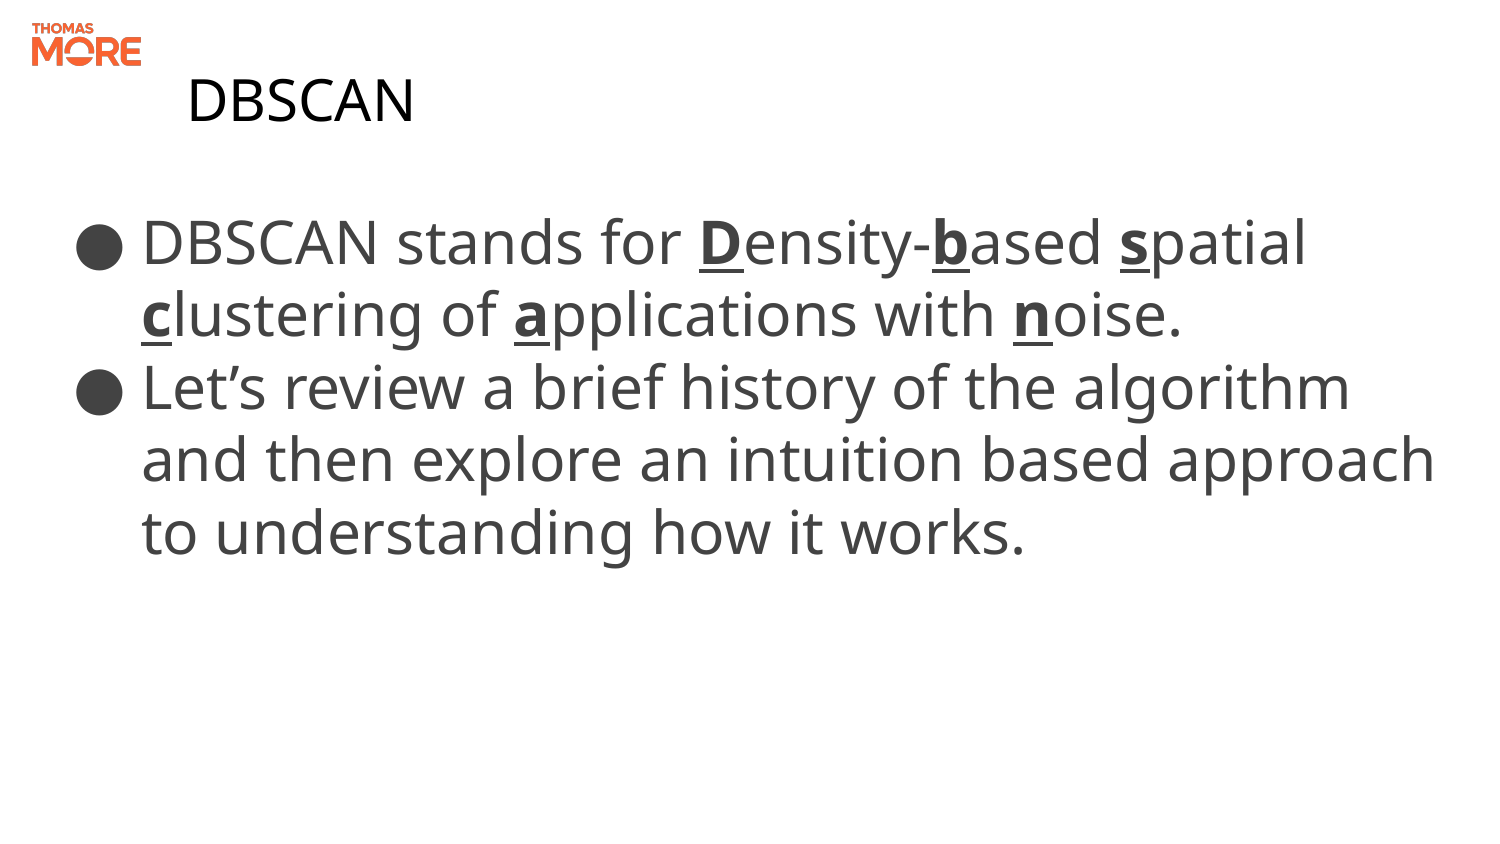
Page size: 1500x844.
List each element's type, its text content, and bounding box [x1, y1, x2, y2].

title DBSCAN [171, 48, 1449, 143]
picture [22, 13, 151, 76]
list DBSCAN stands for Density-based spatial clustering of applications with noise. Let’s review a brief history of the algorithm and then explore an intuition based approach to understanding how it works. [51, 189, 1476, 750]
